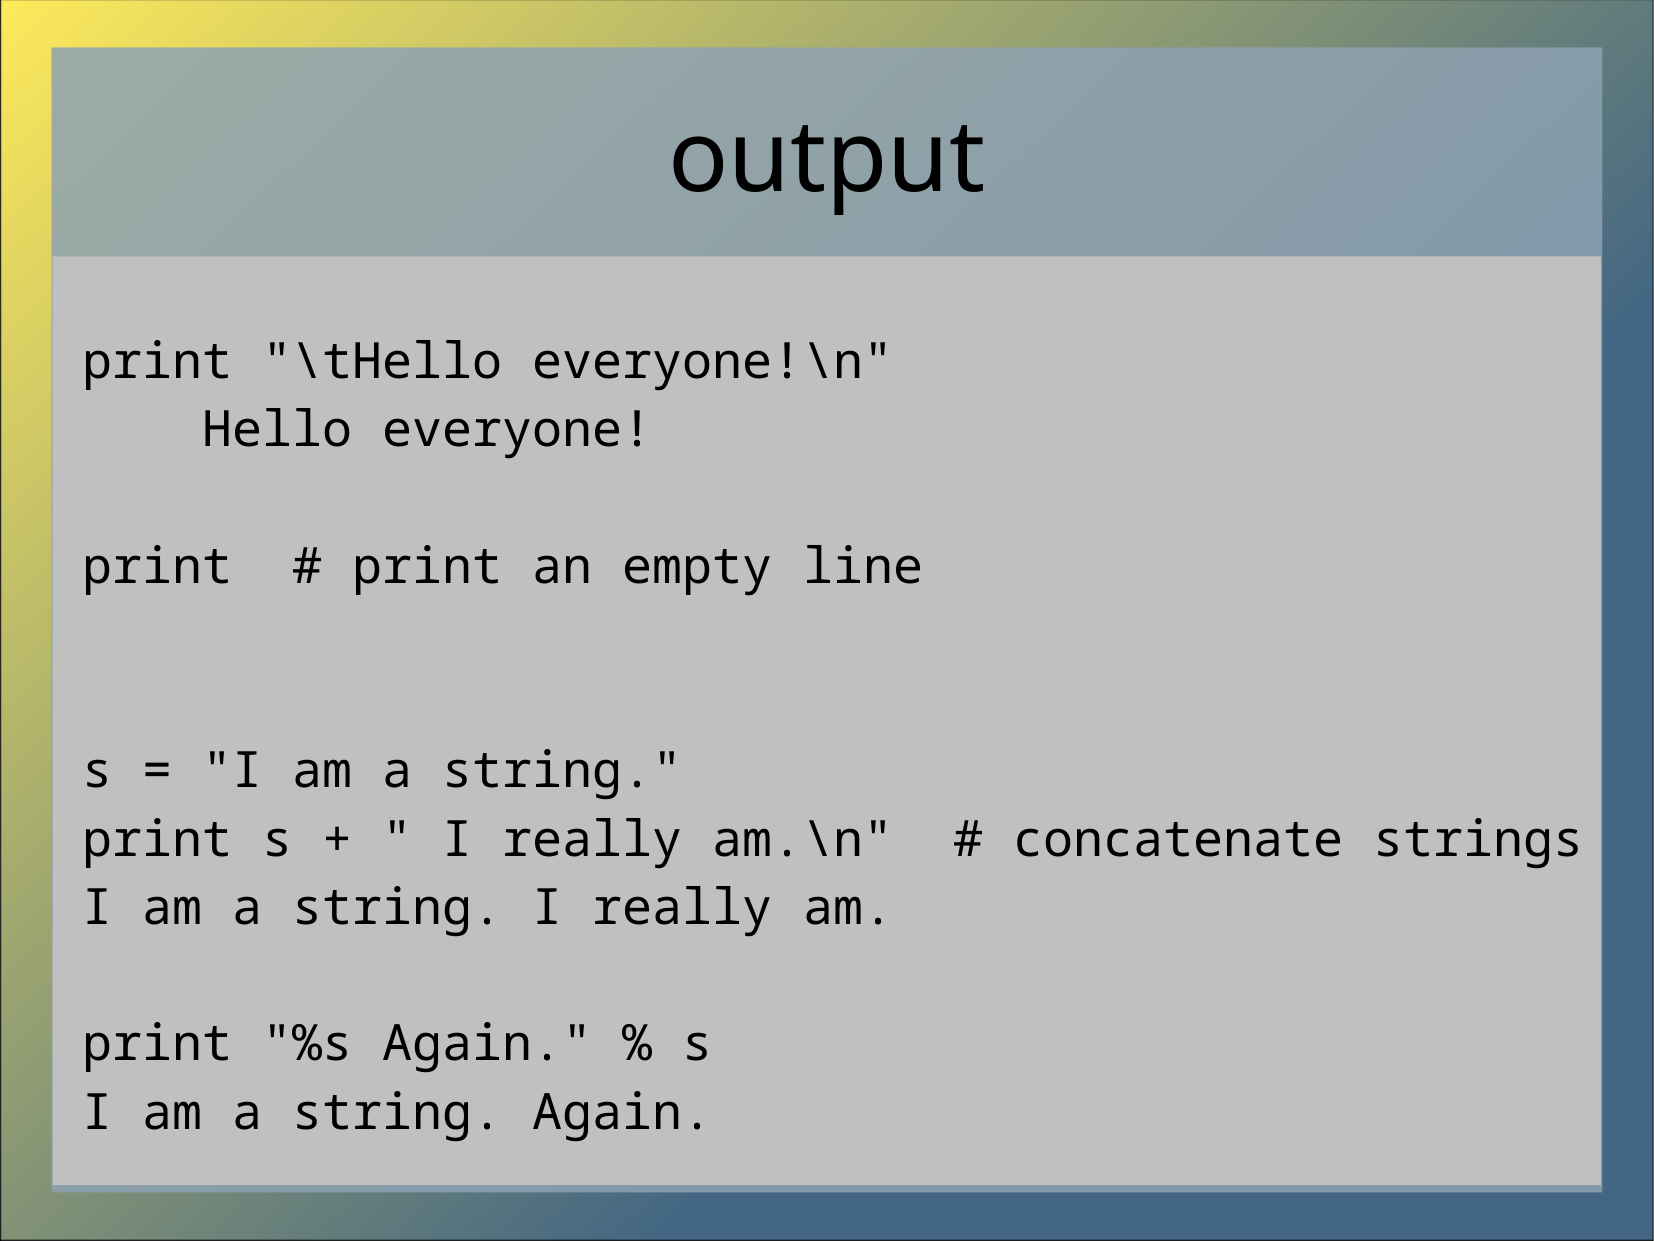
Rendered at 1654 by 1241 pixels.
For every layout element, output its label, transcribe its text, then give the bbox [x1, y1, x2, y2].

list print "\tHello everyone!\n" Hello everyone! print # print an empty line s = "I am a string." print s + " I really am.\n" # concatenate strings I am a string. I really am. print "%s Again." % s I am a string. Again. [52, 256, 1601, 1186]
picture [0, 0, 1654, 1241]
title output [82, 49, 1571, 256]
